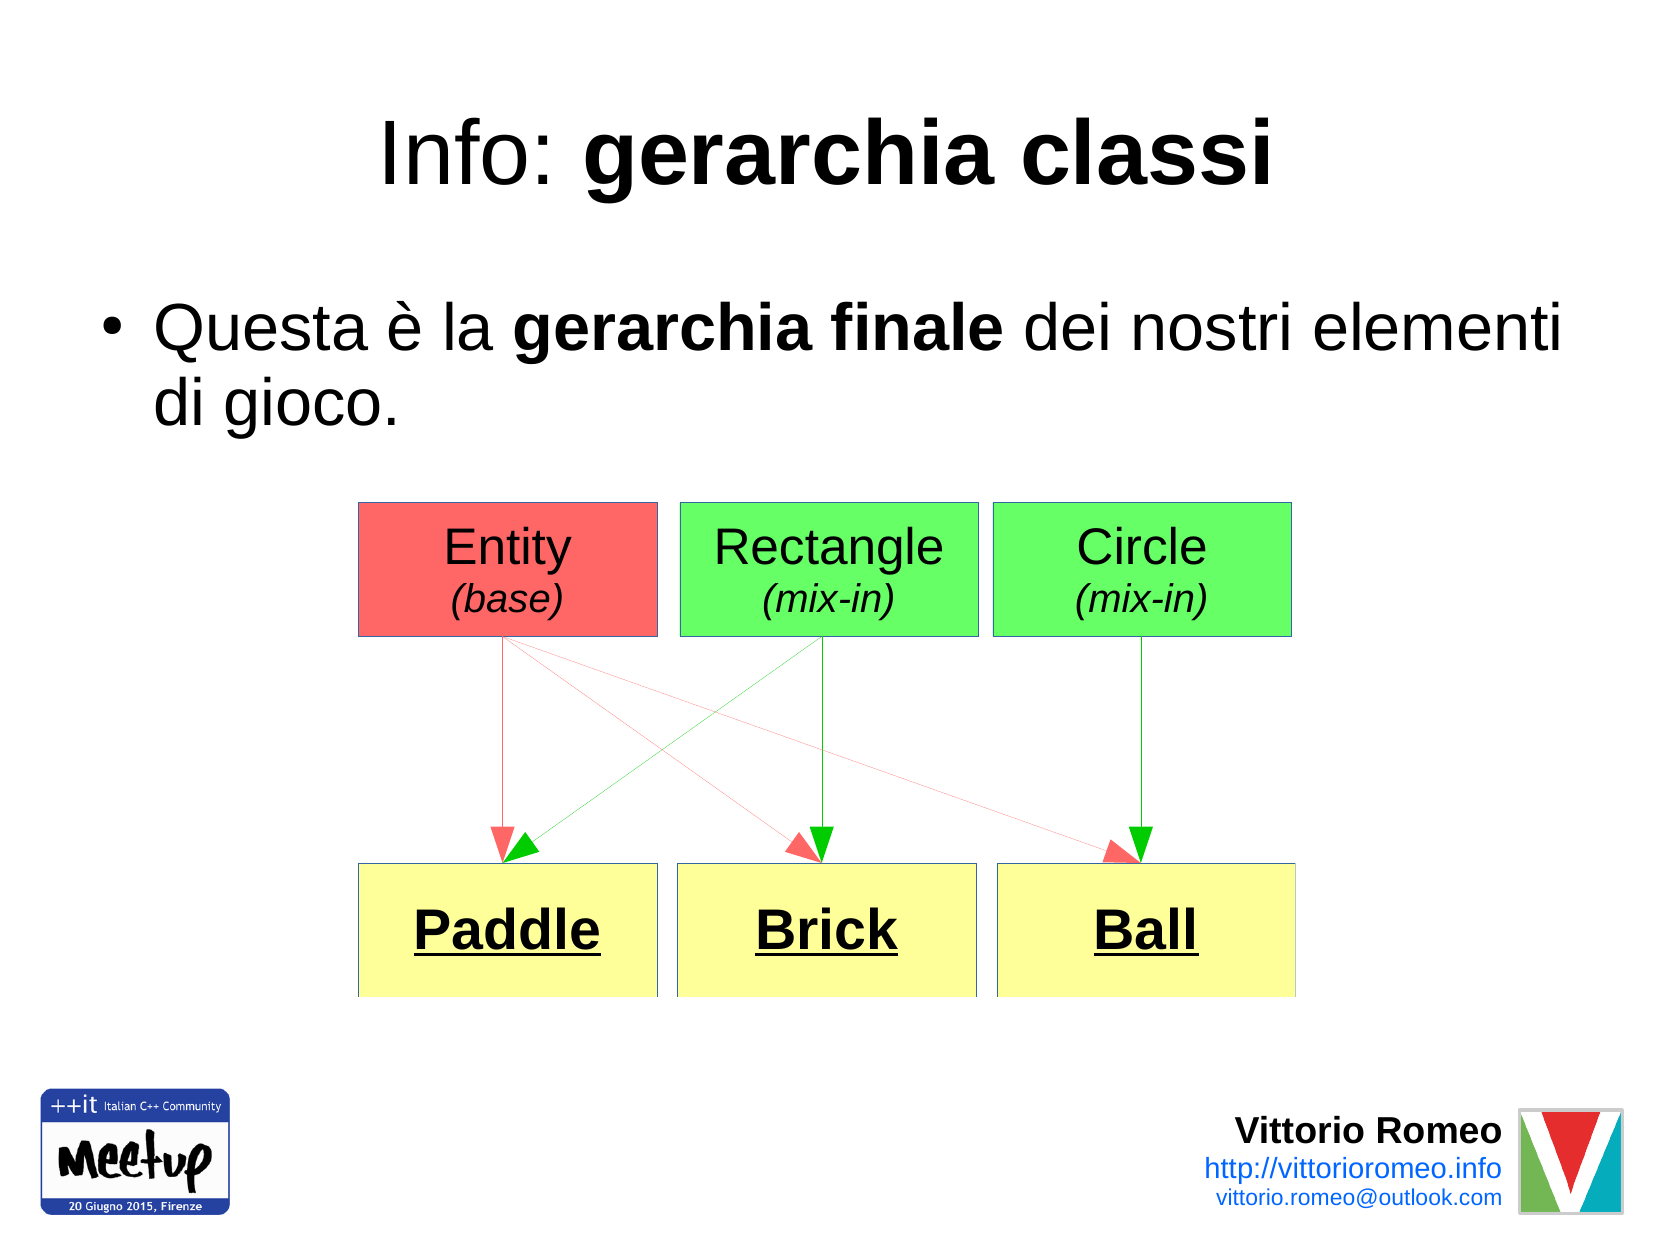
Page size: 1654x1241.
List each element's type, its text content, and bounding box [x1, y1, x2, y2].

picture [358, 502, 1296, 997]
list Questa è la gerarchia finale dei nostri elementi di gioco. [82, 290, 1568, 450]
title Info: gerarchia classi [82, 49, 1571, 257]
picture [1521, 1112, 1621, 1212]
picture [40, 1088, 230, 1215]
